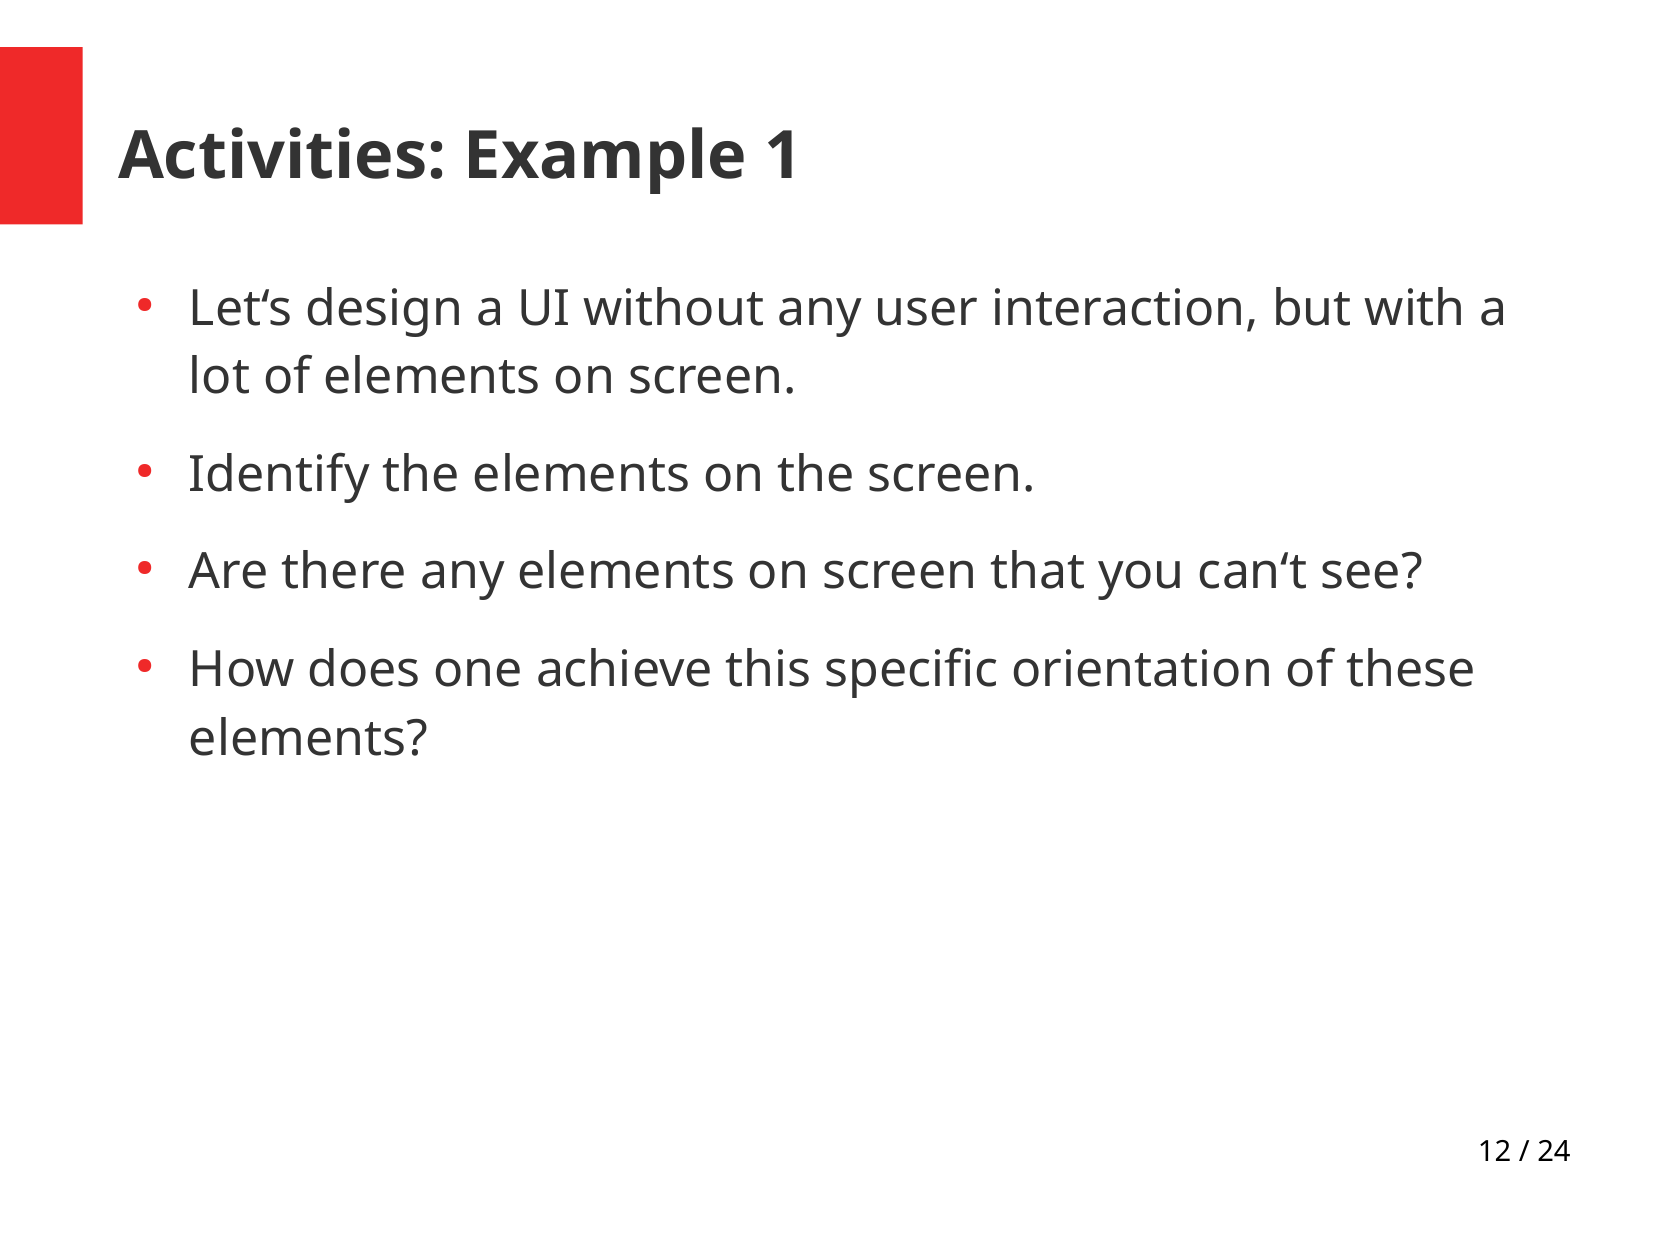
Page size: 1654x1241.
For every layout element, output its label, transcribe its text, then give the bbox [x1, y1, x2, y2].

list Let‘s design a UI without any user interaction, but with a lot of elements on screen. Identify the elements on the screen. Are there any elements on screen that you can‘t see? How does one achieve this specific orientation of these elements? [118, 271, 1536, 991]
title Activities: Example 1 [118, 49, 1571, 257]
